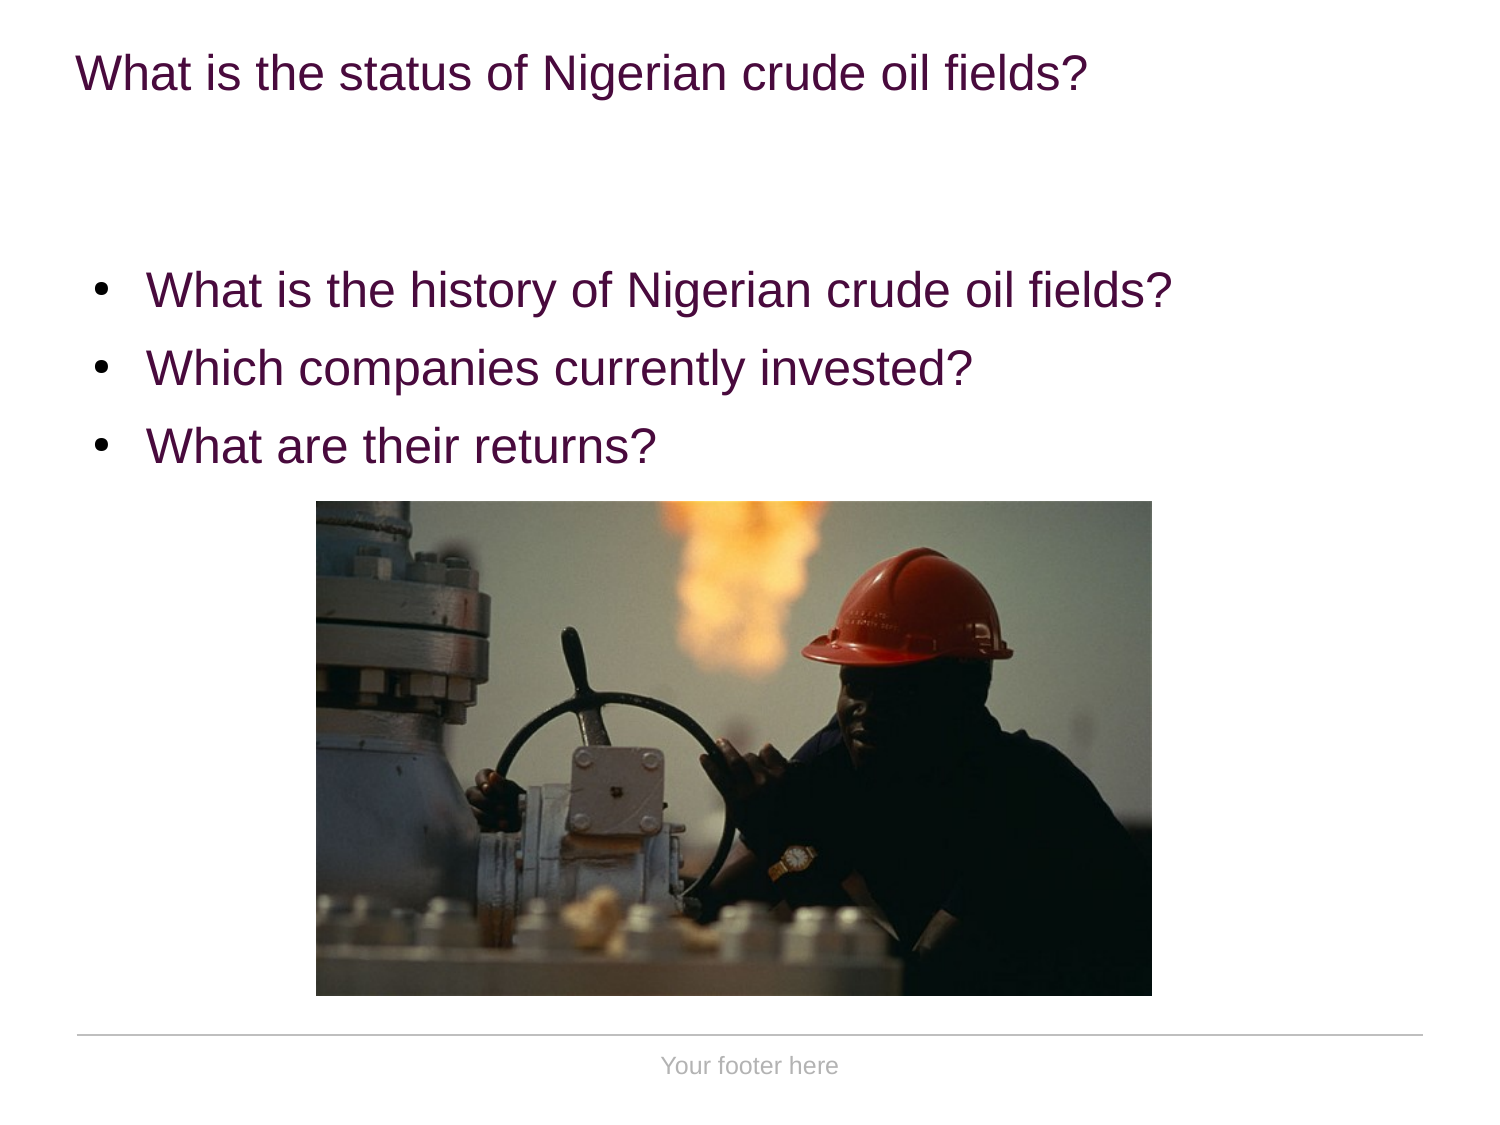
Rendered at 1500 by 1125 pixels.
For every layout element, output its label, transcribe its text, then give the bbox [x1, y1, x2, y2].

list What is the history of Nigerian crude oil fields? Which companies currently invested? What are their returns? [75, 262, 1425, 1005]
picture [316, 501, 1152, 996]
title What is the status of Nigerian crude oil fields? [75, 45, 1425, 233]
